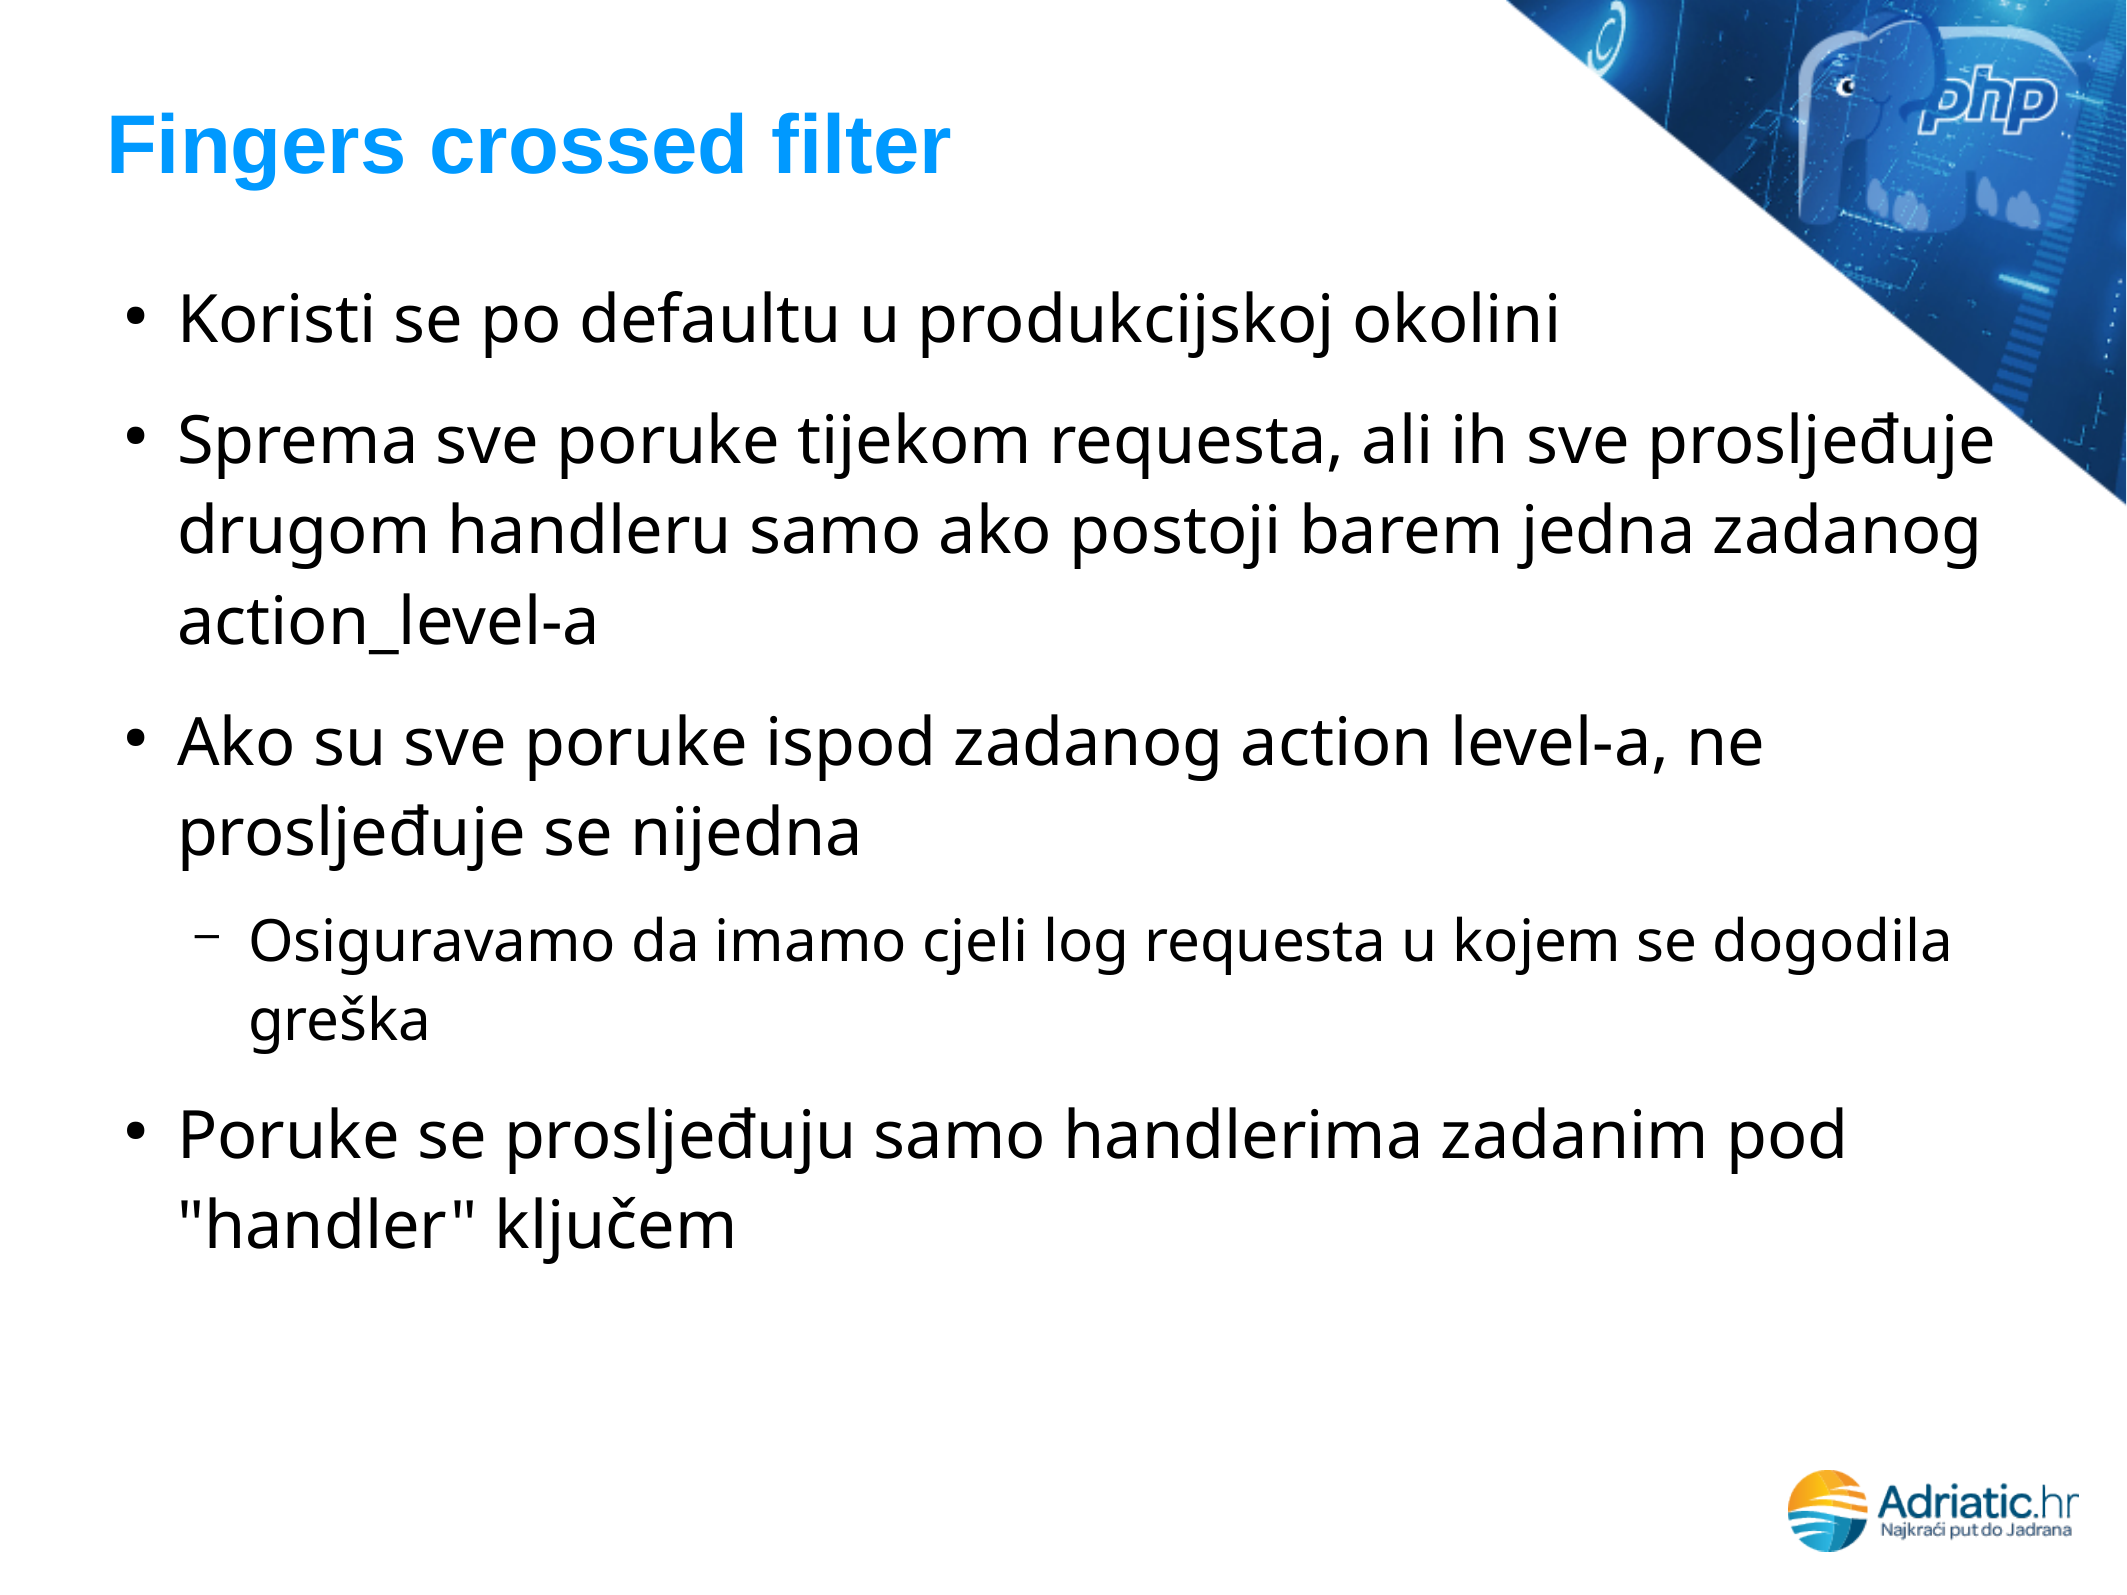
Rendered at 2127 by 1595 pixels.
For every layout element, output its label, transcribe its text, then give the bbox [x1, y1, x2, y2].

list Koristi se po defaultu u produkcijskoj okolini Sprema sve poruke tijekom requesta, ali ih sve prosljeđuje drugom handleru samo ako postoji barem jedna zadanog action_level-a Ako su sve poruke ispod zadanog action level-a, ne prosljeđuje se nijedna Osiguravamo da imamo cjeli log requesta u kojem se dogodila greška Poruke se prosljeđuju samo handlerima zadanim pod "handler" ključem [106, 271, 2020, 1453]
picture [1505, 0, 2127, 625]
title Fingers crossed filter [106, 70, 1630, 219]
picture [1788, 1470, 2079, 1552]
